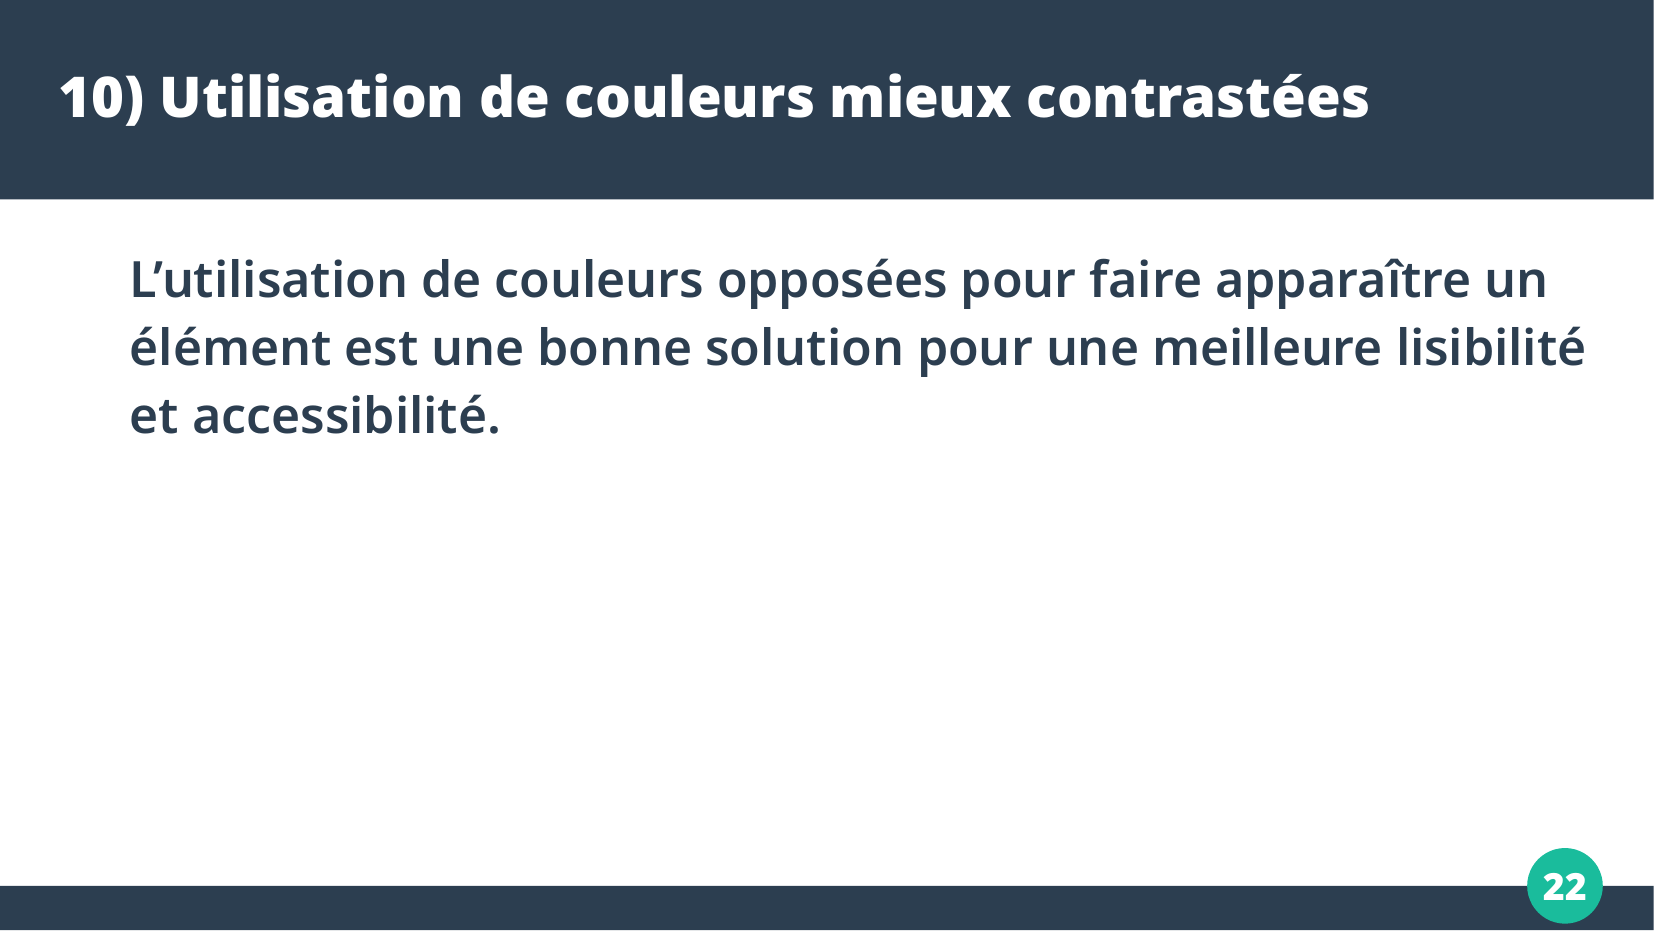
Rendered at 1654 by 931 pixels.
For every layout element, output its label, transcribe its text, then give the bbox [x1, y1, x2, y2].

list L’utilisation de couleurs opposées pour faire apparaître un élément est une bonne solution pour une meilleure lisibilité et accessibilité. [59, 243, 1595, 680]
title 10) Utilisation de couleurs mieux contrastées [59, 37, 1595, 156]
